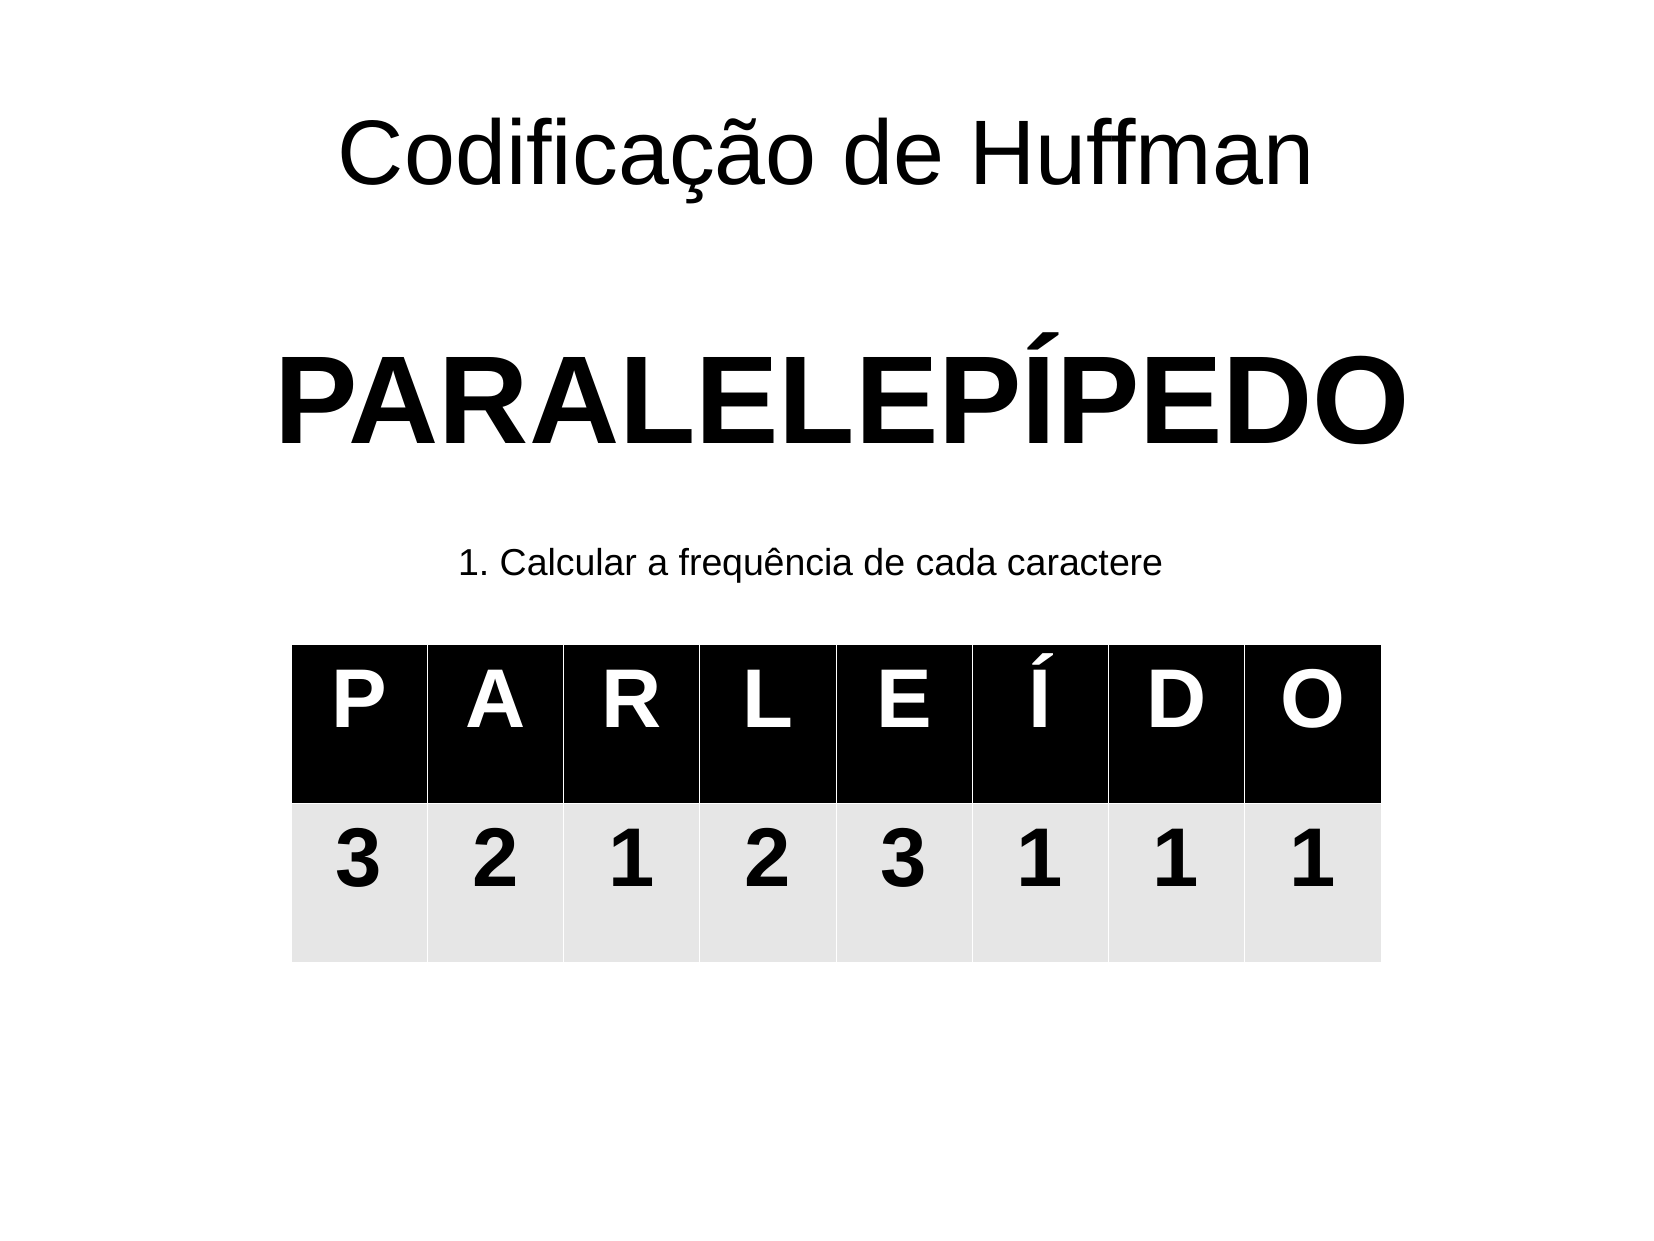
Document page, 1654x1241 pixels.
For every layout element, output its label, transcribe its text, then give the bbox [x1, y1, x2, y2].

table_cell 1 [973, 804, 1108, 962]
table_cell 1 [1109, 804, 1244, 962]
table_header A [428, 645, 563, 803]
table_cell 1 [1245, 804, 1381, 962]
table_header P [292, 645, 427, 803]
table_header Í [973, 645, 1108, 803]
table_cell 3 [837, 804, 972, 962]
table_header R [564, 645, 699, 803]
table_cell 2 [700, 804, 836, 962]
table_header L [700, 645, 836, 803]
text_box 1. Calcular a frequência de cada caractere [443, 533, 1371, 591]
table_header E [837, 645, 972, 803]
table_cell 2 [428, 804, 563, 962]
text_box PARALELEPÍPEDO [259, 323, 1453, 520]
table_cell 3 [292, 804, 427, 962]
title Codificação de Huffman [82, 49, 1571, 257]
table_header D [1109, 645, 1244, 803]
table_cell 1 [564, 804, 699, 962]
table_header O [1245, 645, 1381, 803]
